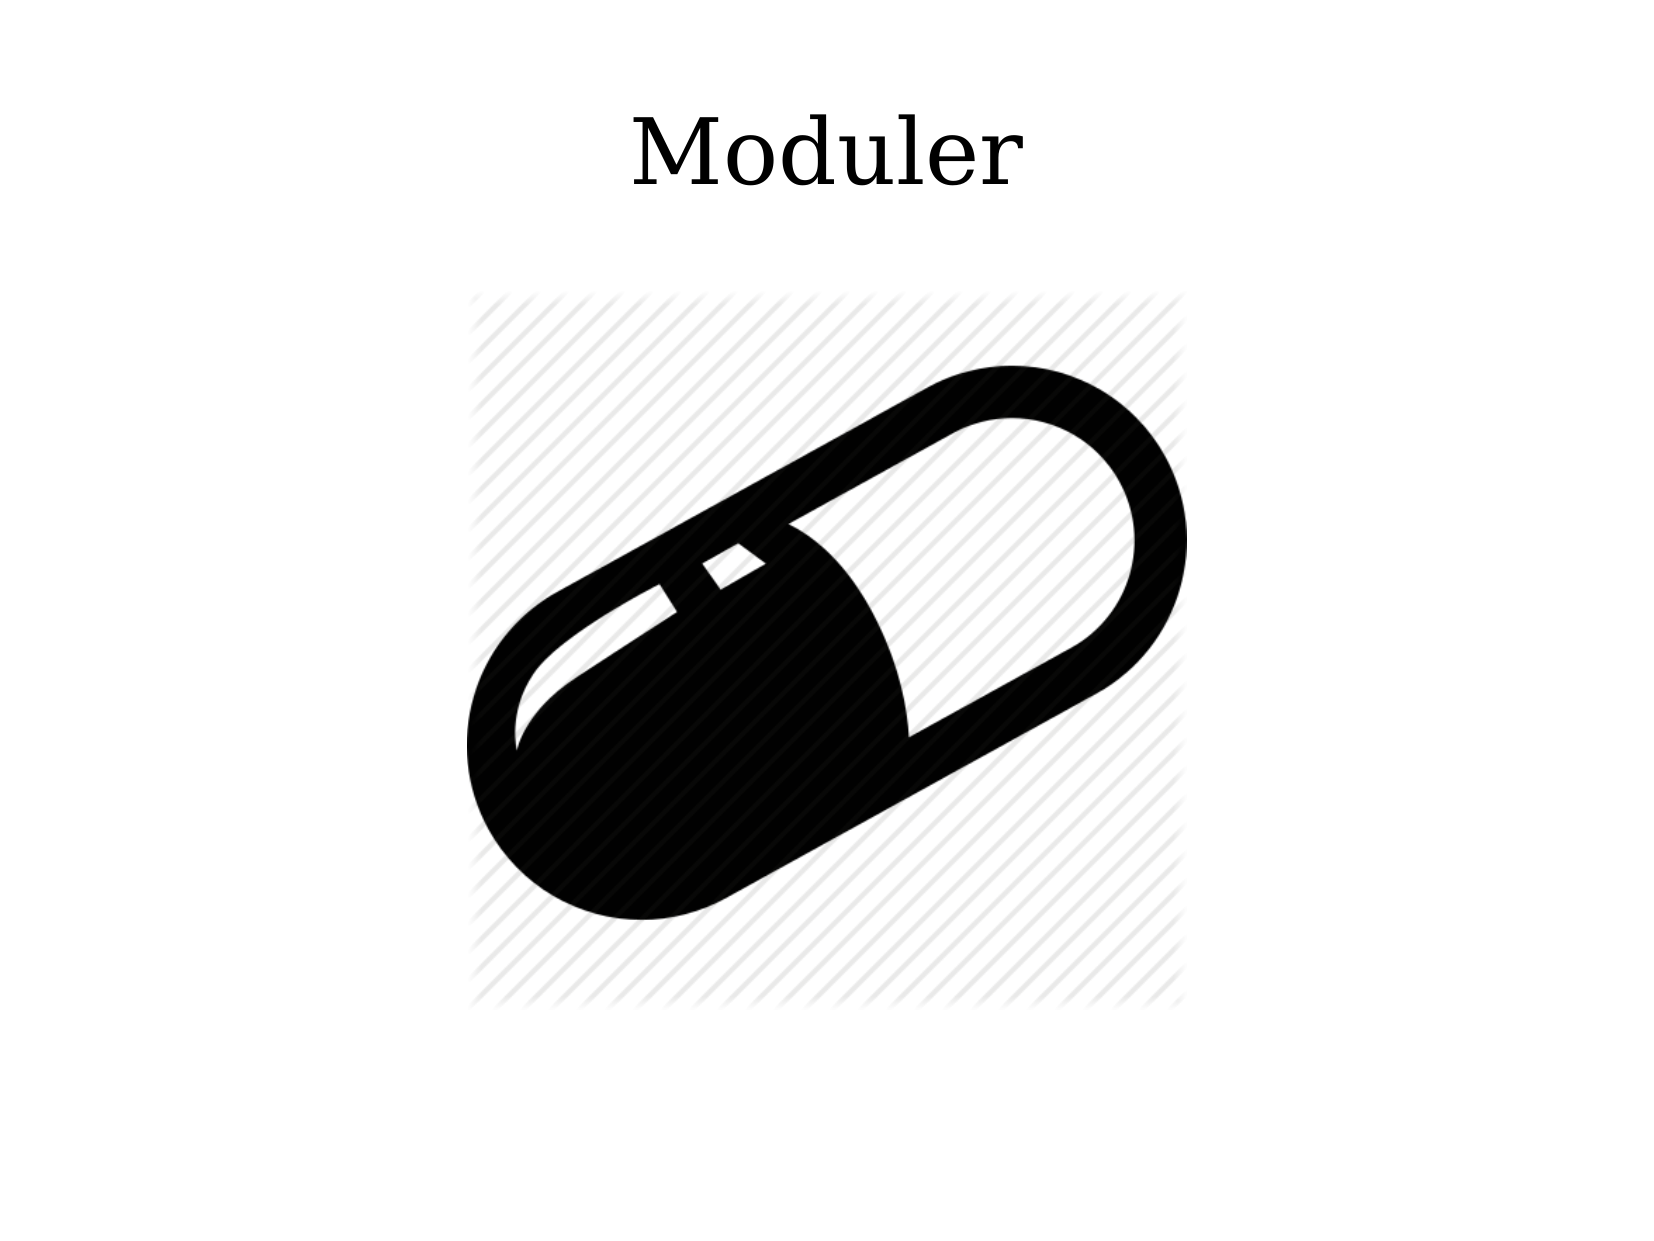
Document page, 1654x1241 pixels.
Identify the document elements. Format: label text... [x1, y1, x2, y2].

title Moduler [82, 49, 1571, 257]
picture [467, 290, 1187, 1010]
